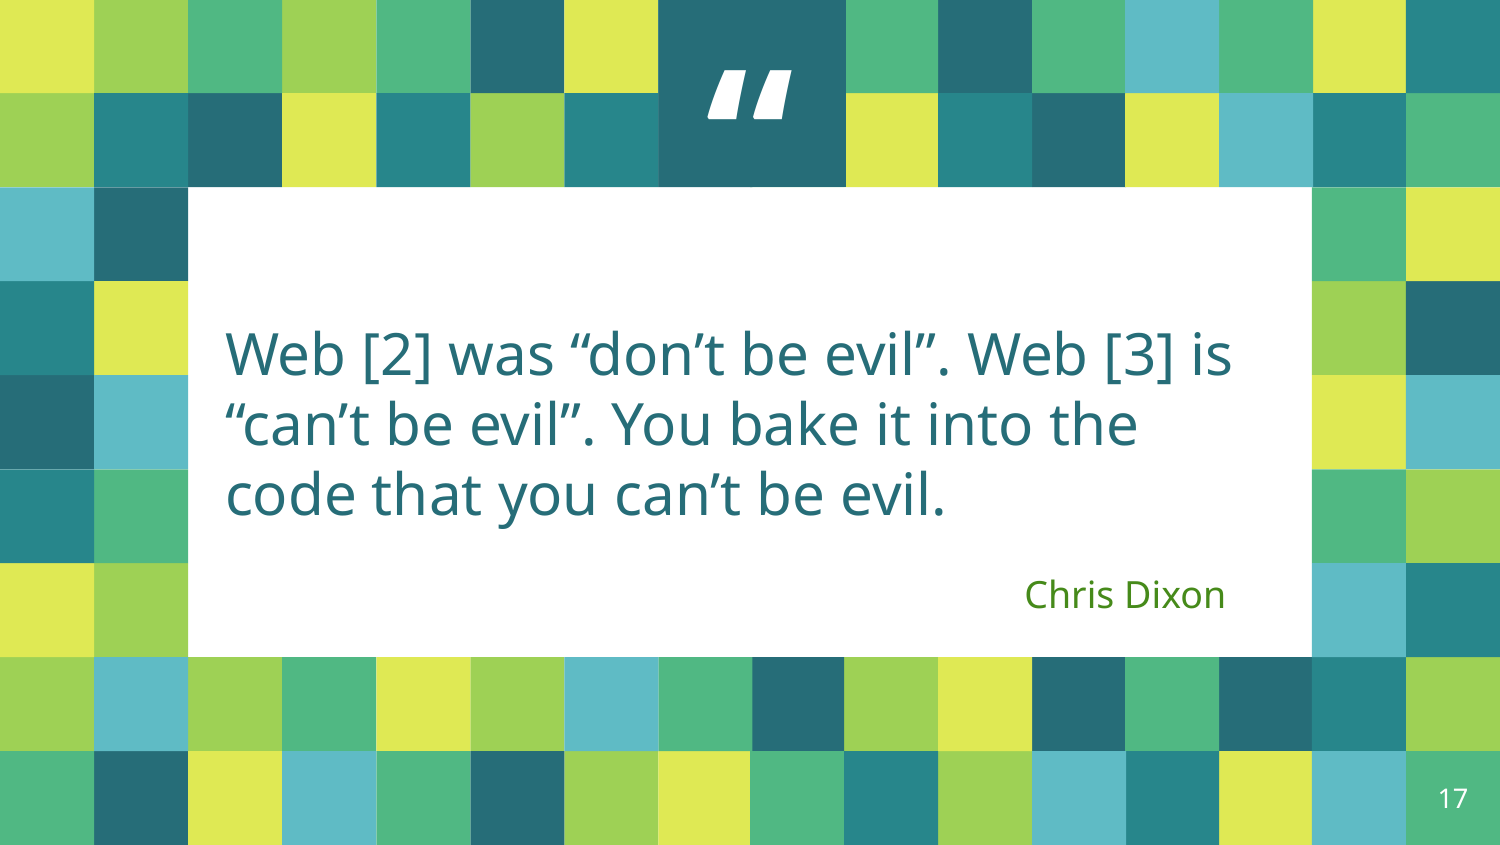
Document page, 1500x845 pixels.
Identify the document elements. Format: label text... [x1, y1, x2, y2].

text_box Chris Dixon [851, 561, 1242, 620]
slide_number 17 [1405, 750, 1500, 845]
list Web [2] was “don’t be evil”. Web [3] is “can’t be evil”. You bake it into the code that you can’t be evil. [210, 279, 1276, 565]
